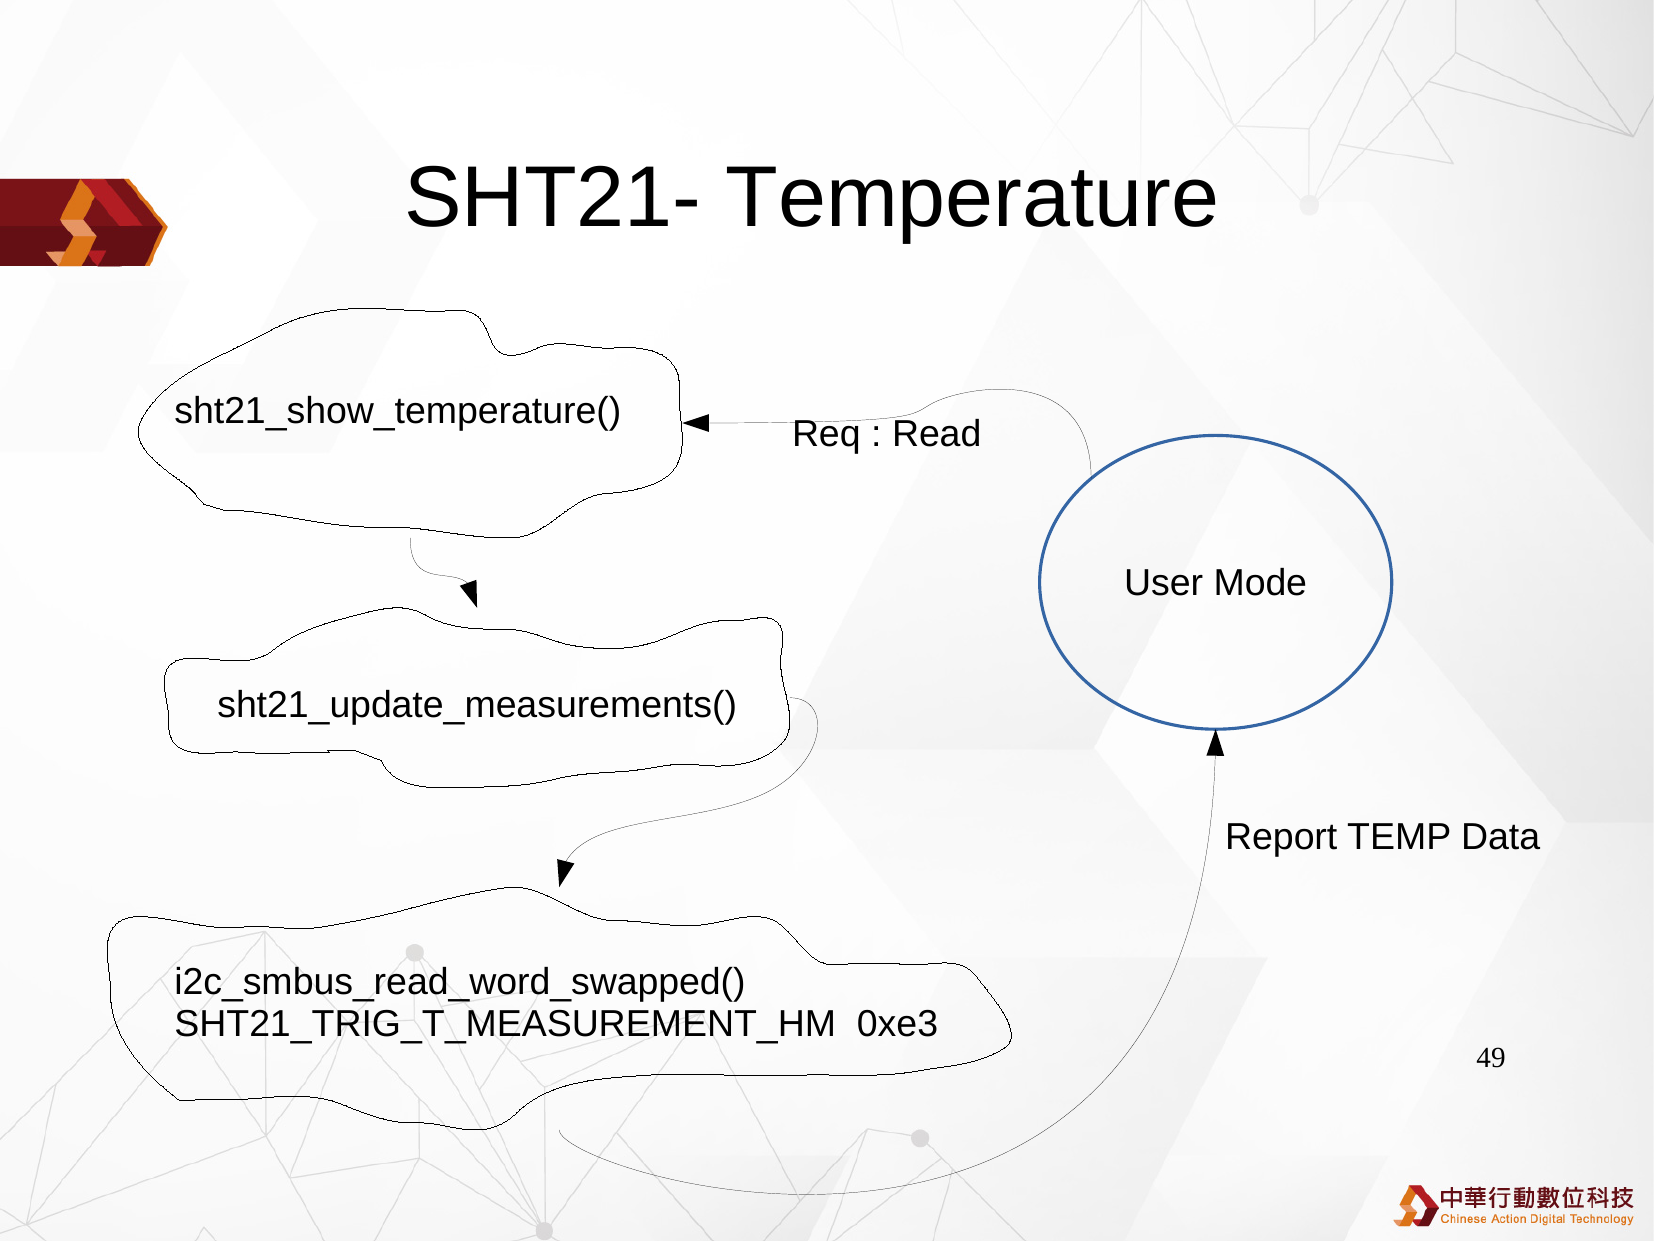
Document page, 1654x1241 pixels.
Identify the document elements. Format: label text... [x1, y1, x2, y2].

picture [0, 0, 1654, 1241]
text_box i2c_smbus_read_word_swapped() SHT21_TRIG_T_MEASUREMENT_HM 0xe3 [159, 952, 974, 1052]
text_box sht21_show_temperature() [159, 382, 637, 439]
text_box sht21_update_measurements() [202, 675, 752, 733]
text_box Report TEMP Data [1210, 808, 1621, 886]
text_box User Mode [1039, 435, 1392, 730]
title SHT21- Temperature [118, 112, 1506, 281]
